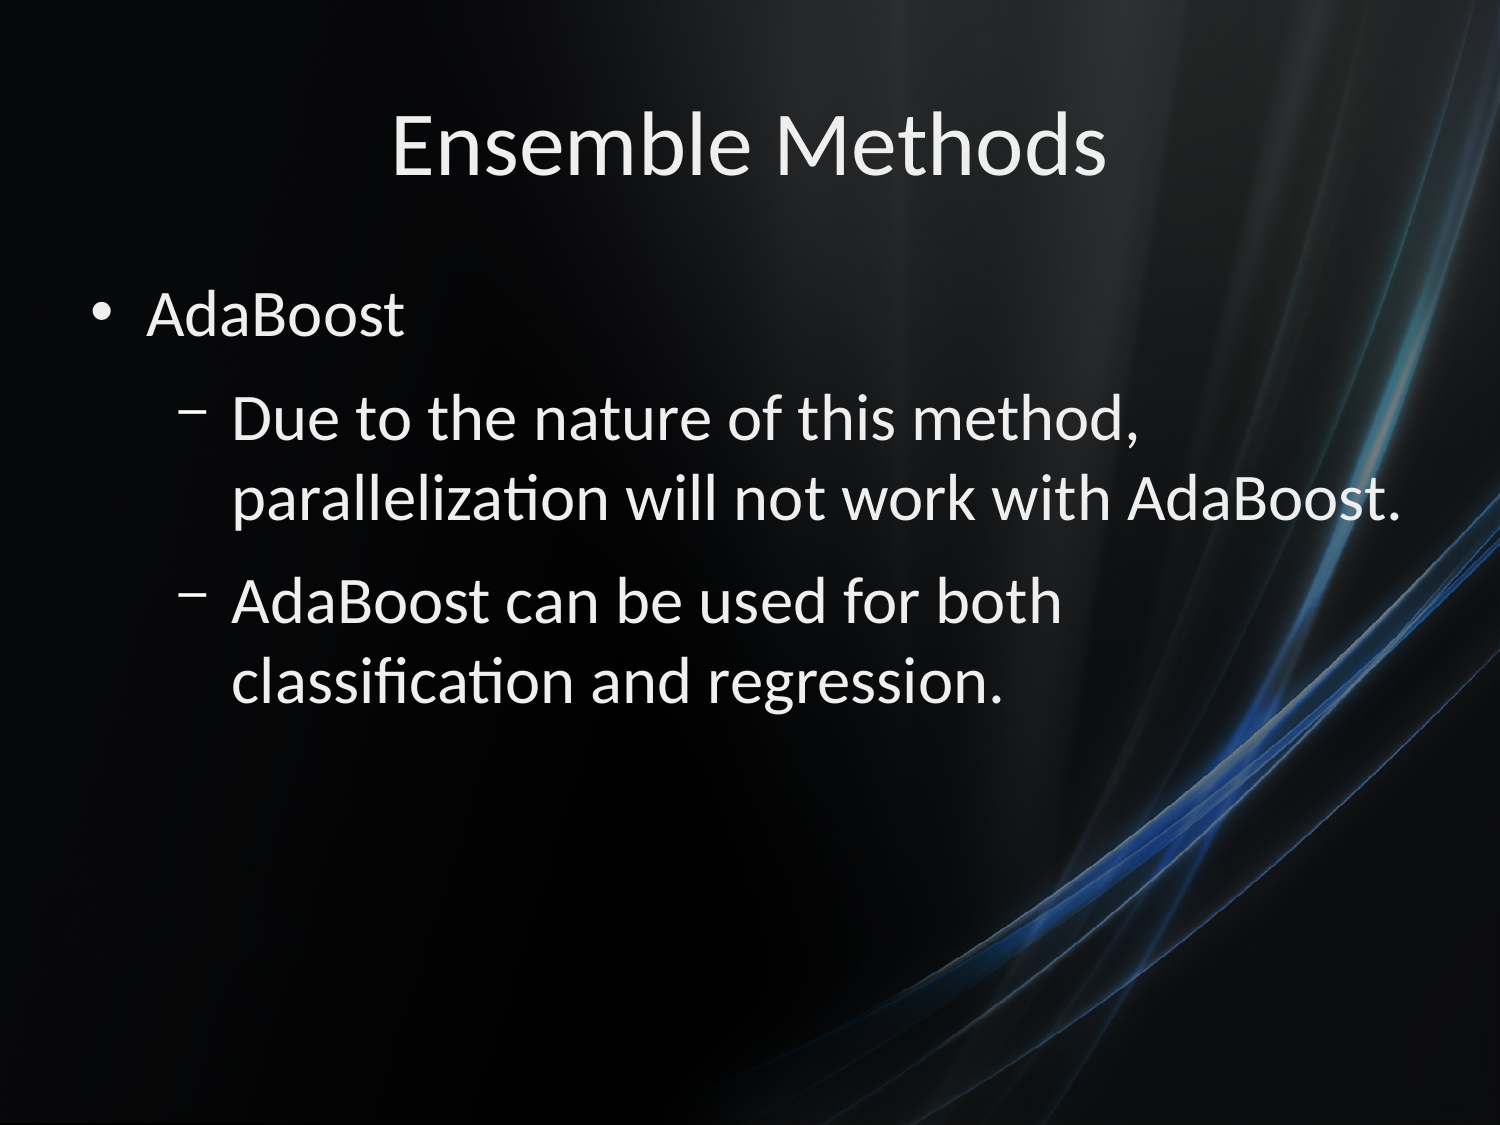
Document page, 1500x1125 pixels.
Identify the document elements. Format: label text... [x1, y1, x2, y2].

title Ensemble Methods [75, 45, 1425, 233]
list AdaBoost Due to the nature of this method, parallelization will not work with AdaBoost. AdaBoost can be used for both classification and regression. [75, 262, 1425, 1005]
picture [0, 0, 1500, 1125]
